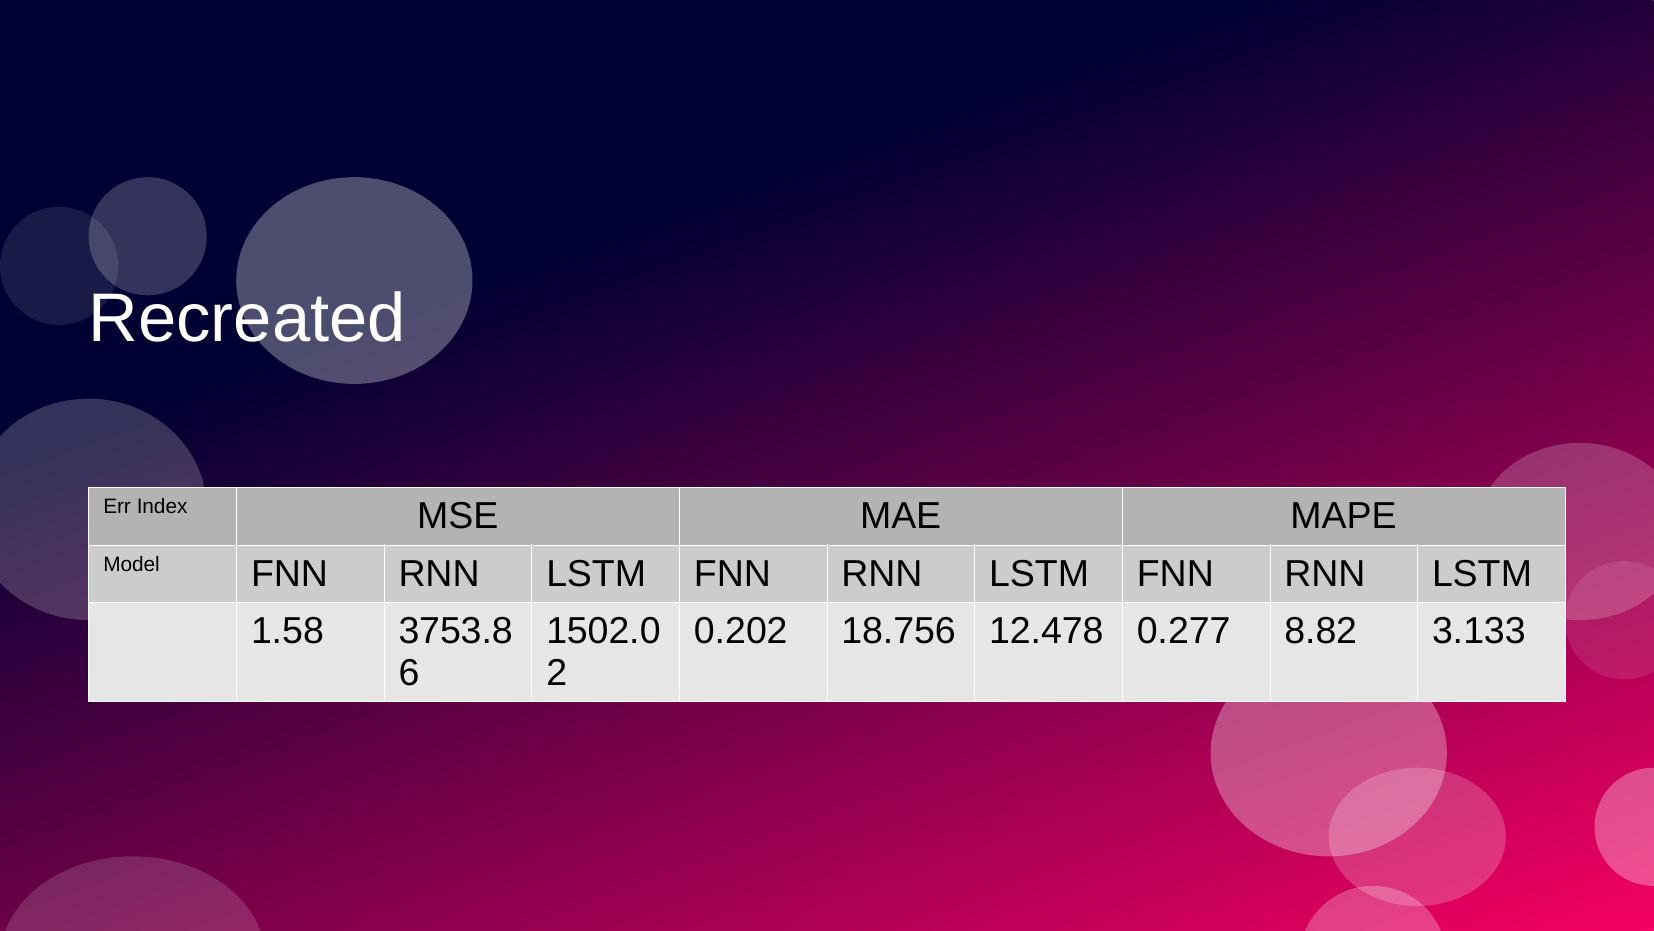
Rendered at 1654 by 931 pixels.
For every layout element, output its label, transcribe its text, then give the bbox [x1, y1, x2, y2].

table_cell LSTM [532, 546, 679, 602]
table_header MAE [680, 488, 1122, 545]
table_cell LSTM [975, 546, 1122, 602]
table_cell 0.277 [1123, 603, 1270, 701]
table_cell 1502.02 [532, 603, 679, 701]
table_cell FNN [1123, 546, 1270, 602]
table_cell RNN [828, 546, 974, 602]
table_cell RNN [1271, 546, 1417, 602]
table_cell RNN [385, 546, 531, 602]
table_cell 12.478 [975, 603, 1122, 701]
table_header MAPE [1123, 488, 1565, 545]
table_cell 3753.86 [385, 603, 531, 701]
table_cell FNN [680, 546, 827, 602]
table_header MSE [237, 488, 679, 545]
table_cell 0.202 [680, 603, 827, 701]
title Recreated [88, 236, 1565, 399]
table_header Err Index [89, 488, 236, 545]
table_cell FNN [237, 546, 384, 602]
table_cell LSTM [1418, 546, 1565, 602]
table_cell [89, 603, 236, 701]
table_cell 8.82 [1271, 603, 1417, 701]
table_cell 18.756 [828, 603, 974, 701]
table_cell 3.133 [1418, 603, 1565, 701]
table_cell Model [89, 546, 236, 602]
table_cell 1.58 [237, 603, 384, 701]
